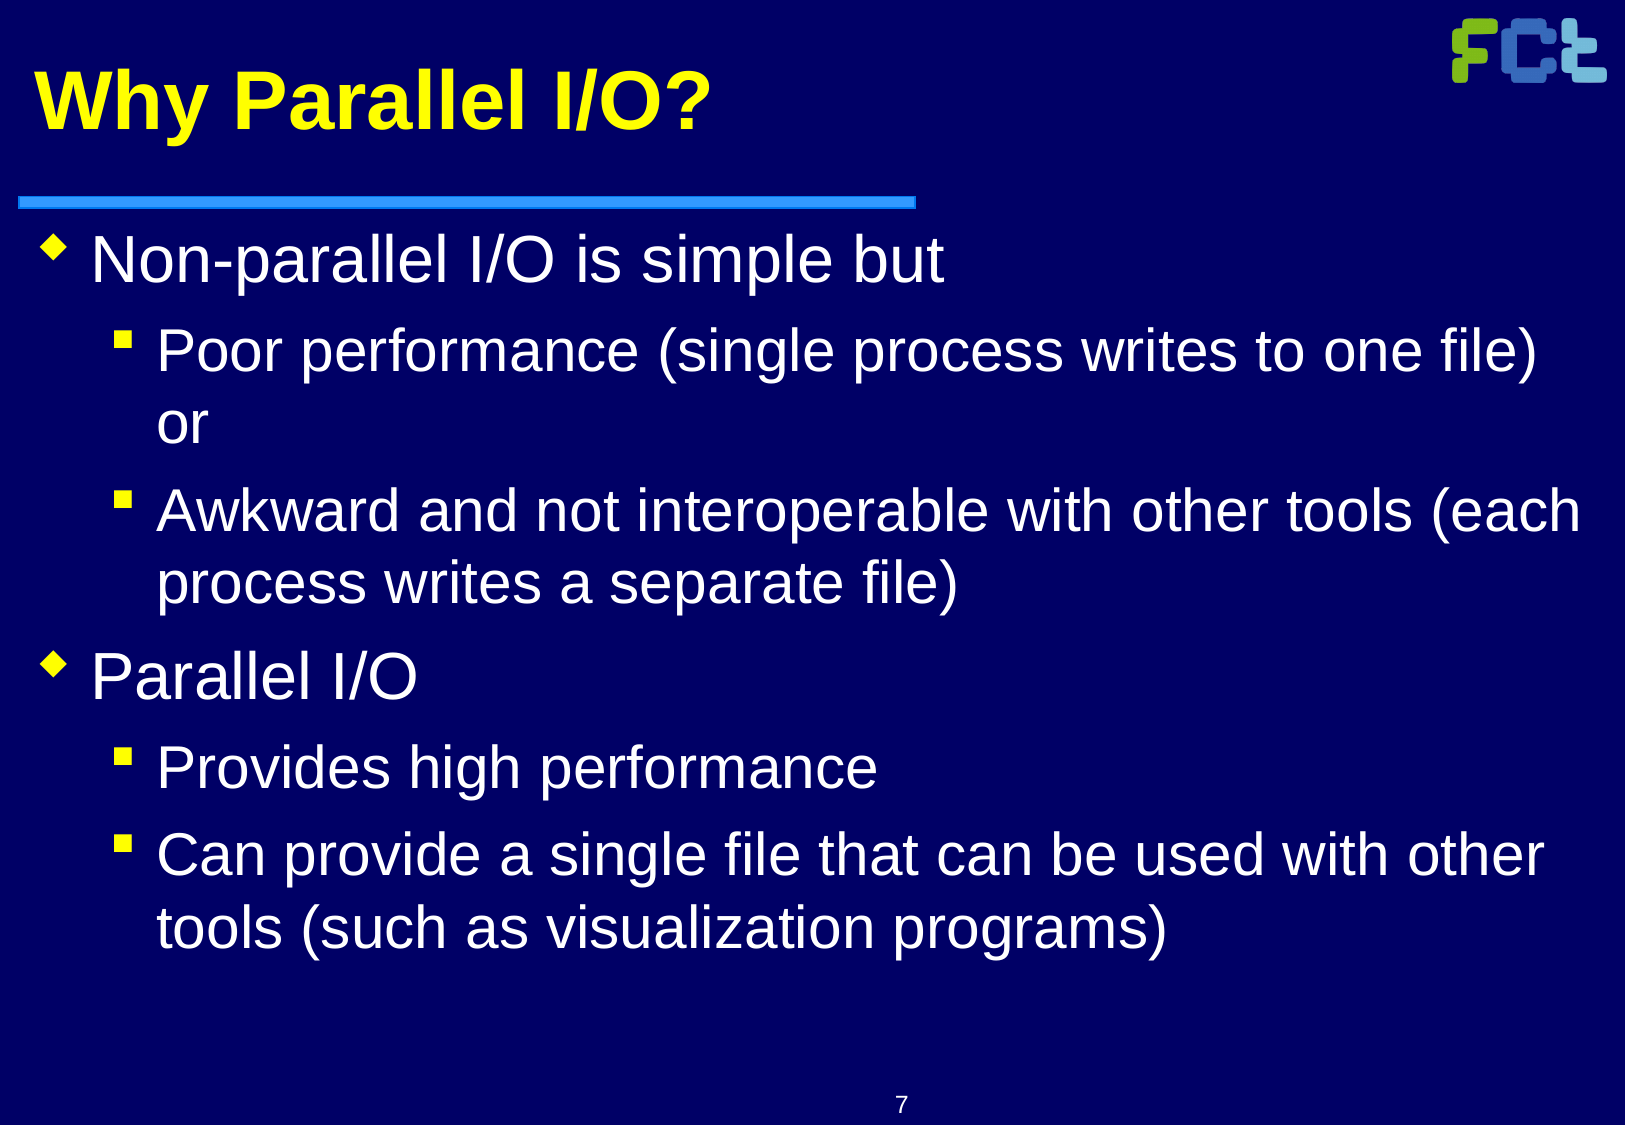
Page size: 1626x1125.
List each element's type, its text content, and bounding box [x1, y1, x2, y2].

text_box <number> [428, 1083, 1376, 1116]
title Why Parallel I/O? [19, 7, 1606, 185]
list Non-parallel I/O is simple but Poor performance (single process writes to one file) or Awkward and not interoperable with other tools (each process writes a separate file) Parallel I/O Provides high performance Can provide a single file that can be used with other tools (such as visualization programs) [19, 208, 1611, 1083]
